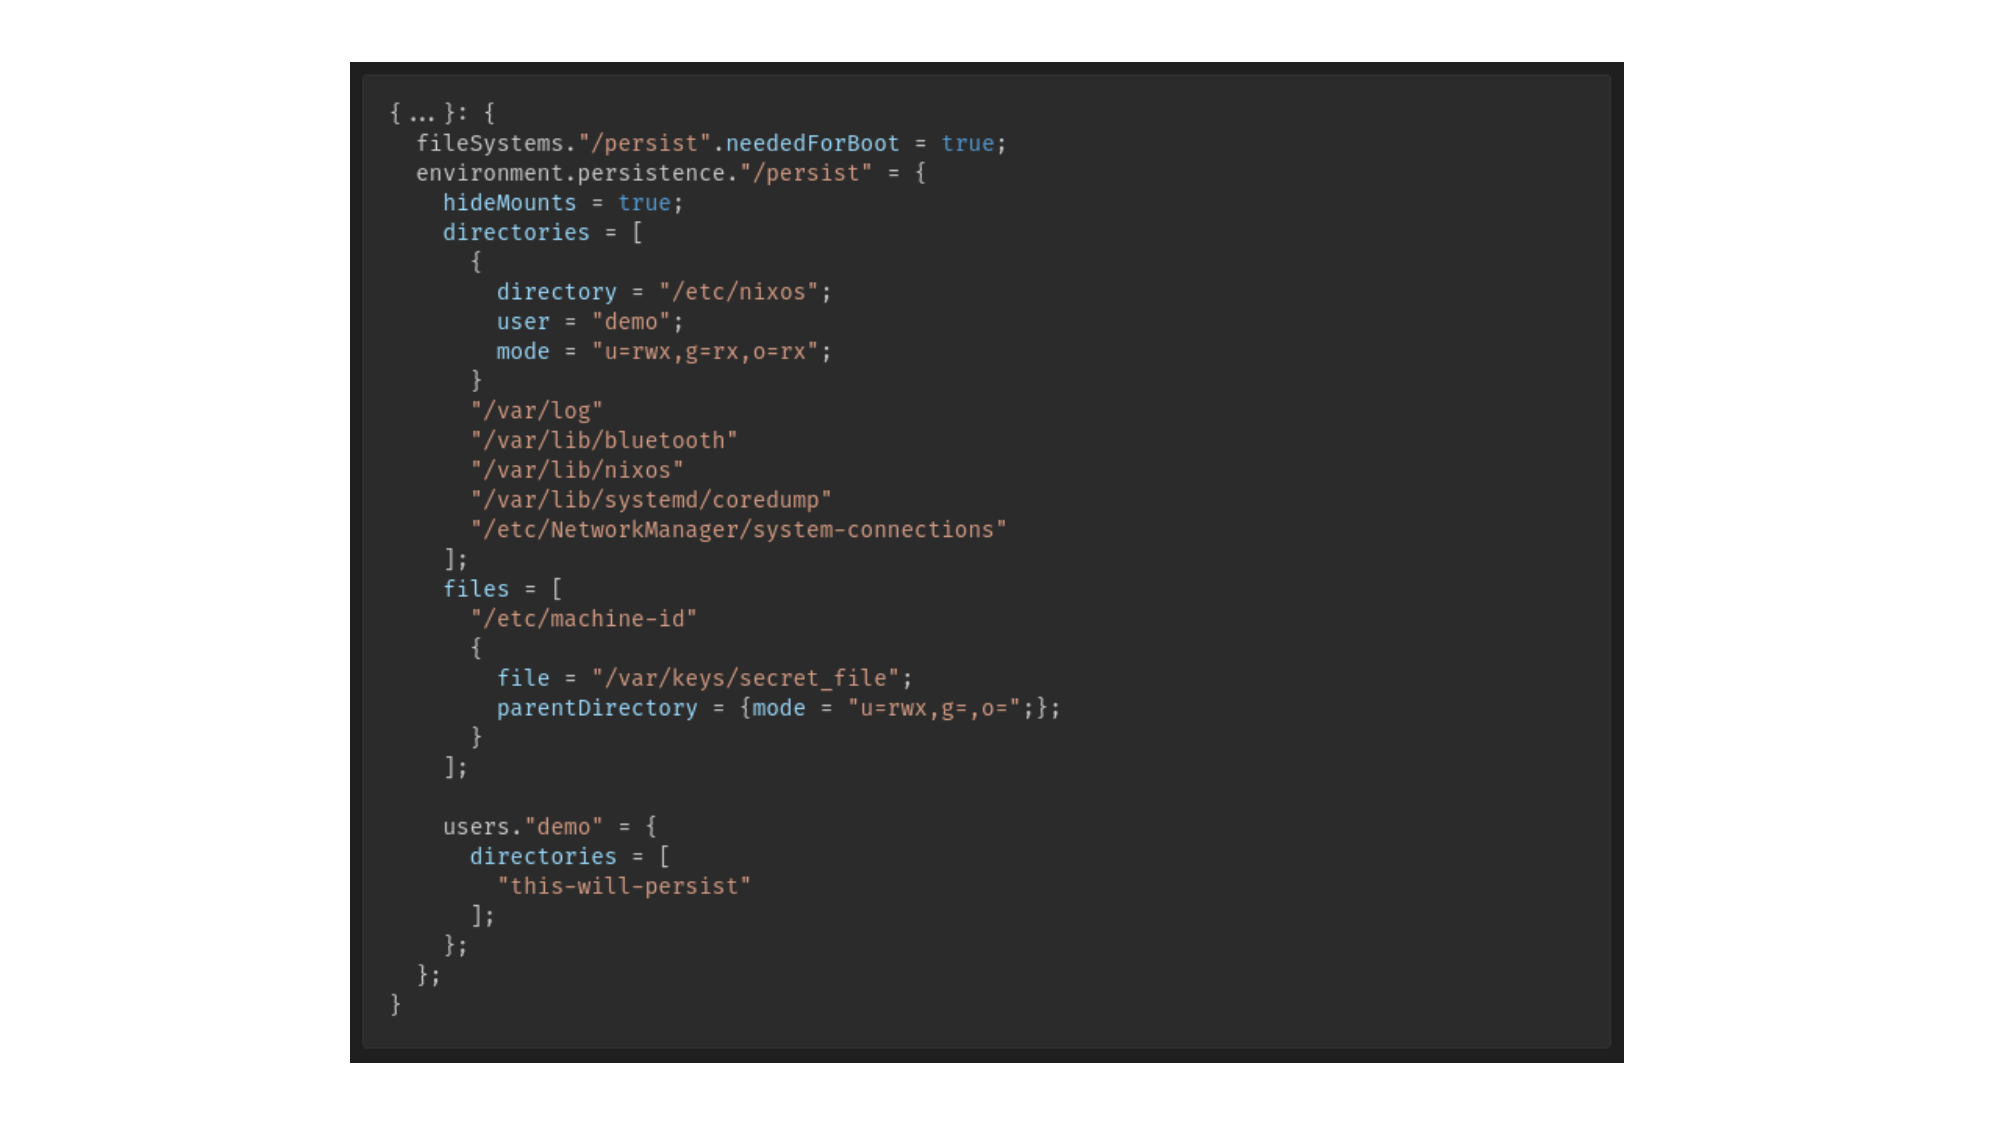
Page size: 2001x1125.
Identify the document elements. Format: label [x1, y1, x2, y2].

picture [350, 62, 1624, 1063]
